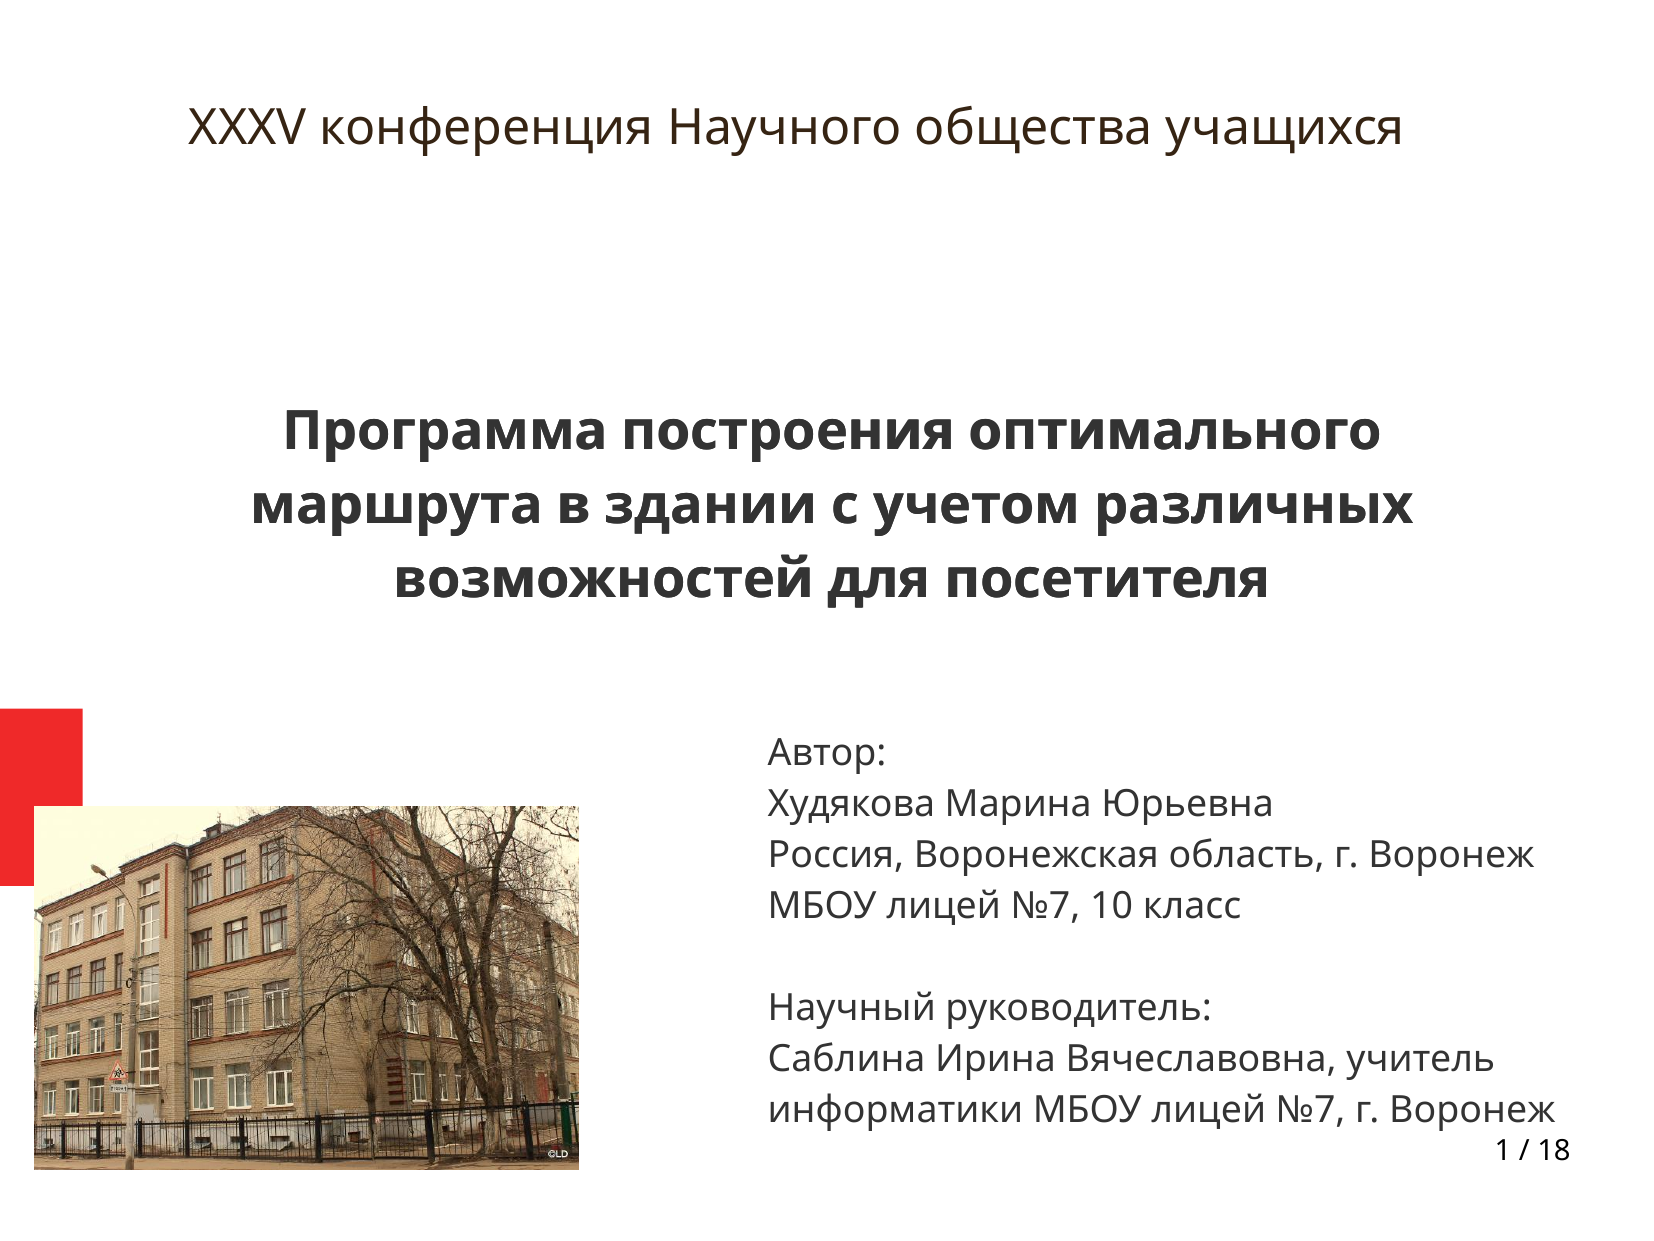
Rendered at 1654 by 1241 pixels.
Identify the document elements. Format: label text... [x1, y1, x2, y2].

subtitle XXXV конференция Научного общества учащихся [94, 23, 1501, 228]
title Автор: Худякова Марина Юрьевна Россия, Воронежская область, г. Воронеж МБОУ лицей №7, 10 класс Научный руководитель: Саблина Ирина Вячеславовна, учитель информатики МБОУ лицей №7, г. Воронеж [236, 725, 1642, 1134]
title Программа построения оптимального маршрута в здании с учетом различных возможностей для посетителя [130, 366, 1536, 639]
picture [34, 806, 579, 1170]
